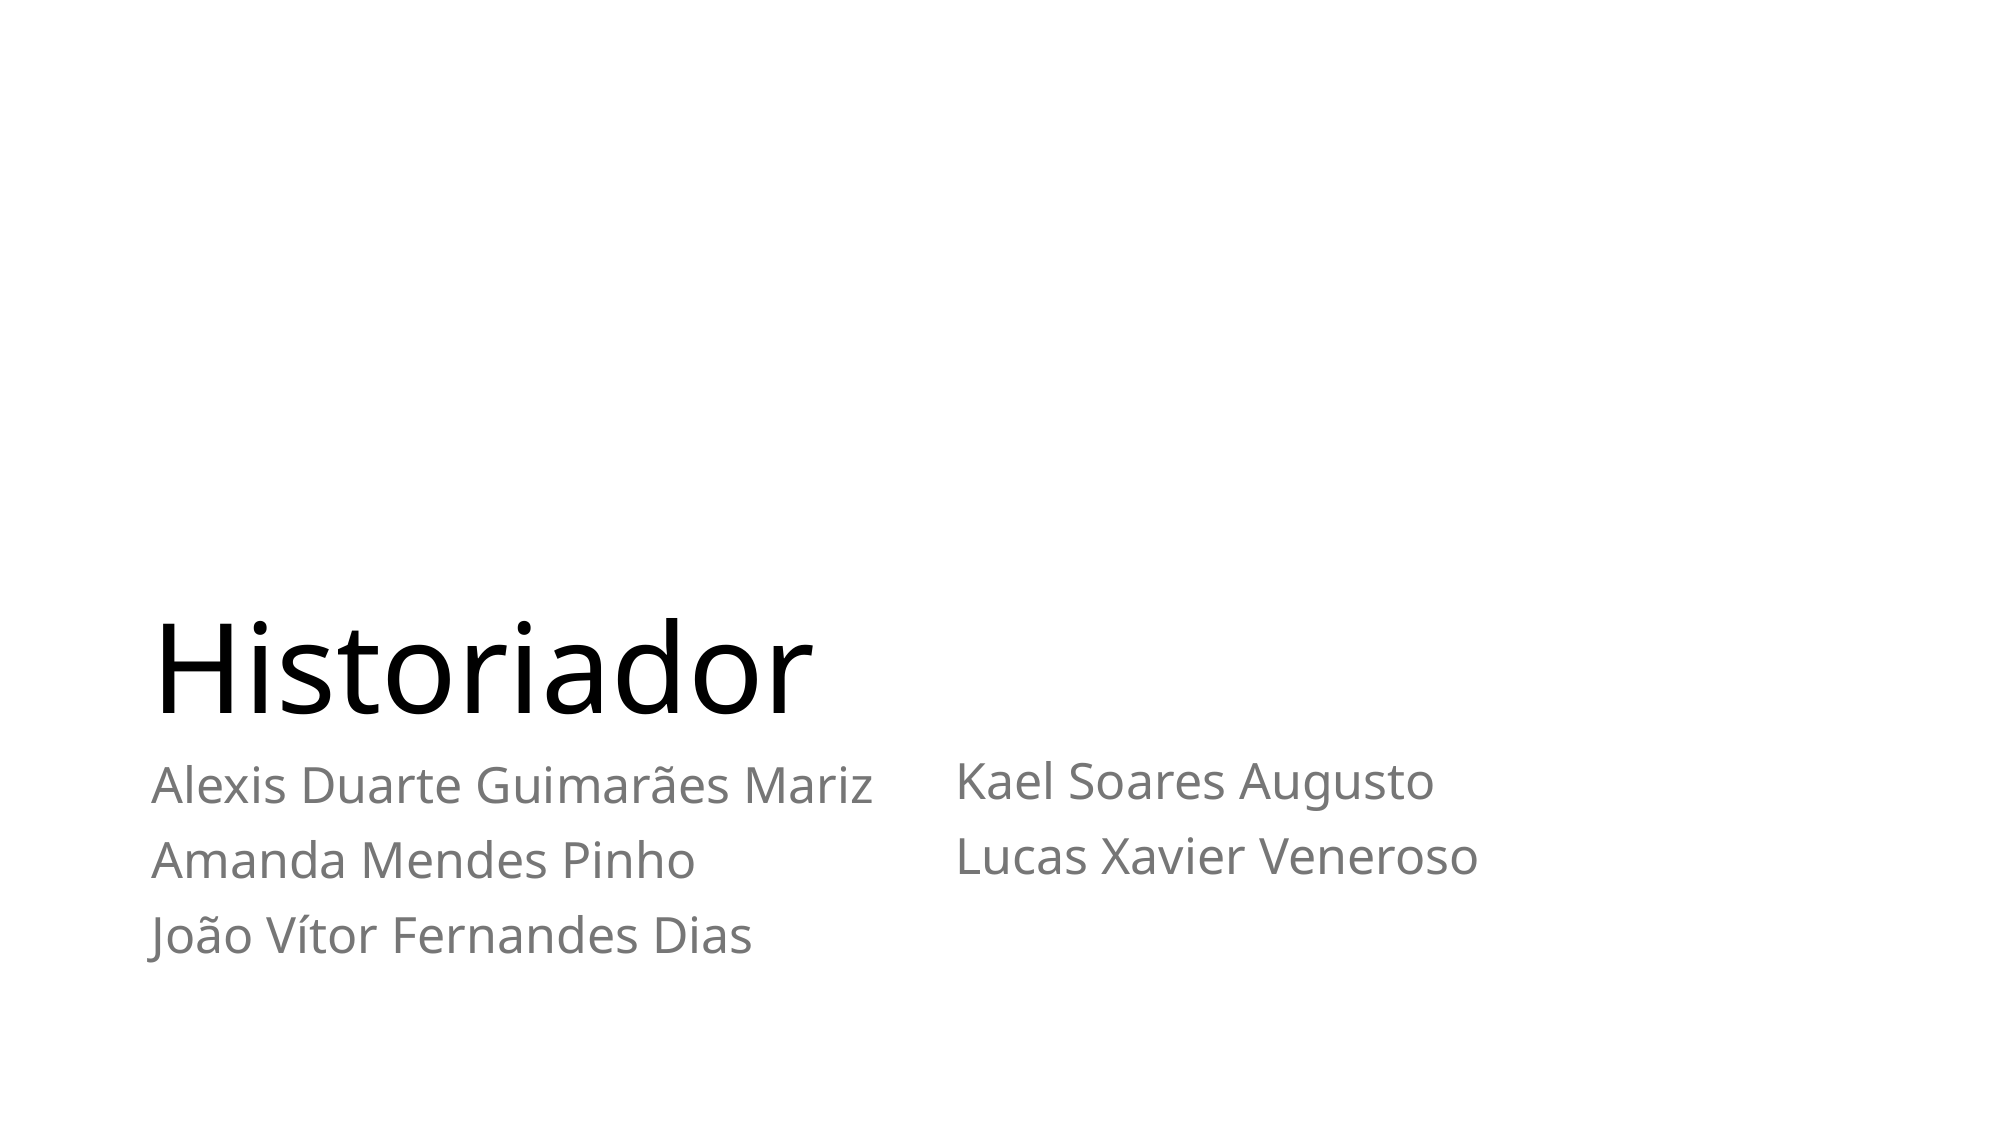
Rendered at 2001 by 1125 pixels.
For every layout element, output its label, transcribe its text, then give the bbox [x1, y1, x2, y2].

title Historiador [136, 280, 1862, 749]
list Alexis Duarte Guimarães Mariz Amanda Mendes Pinho João Vítor Fernandes Dias [136, 748, 940, 999]
text_box Kael Soares Augusto Lucas Xavier Veneroso [940, 748, 1745, 1000]
